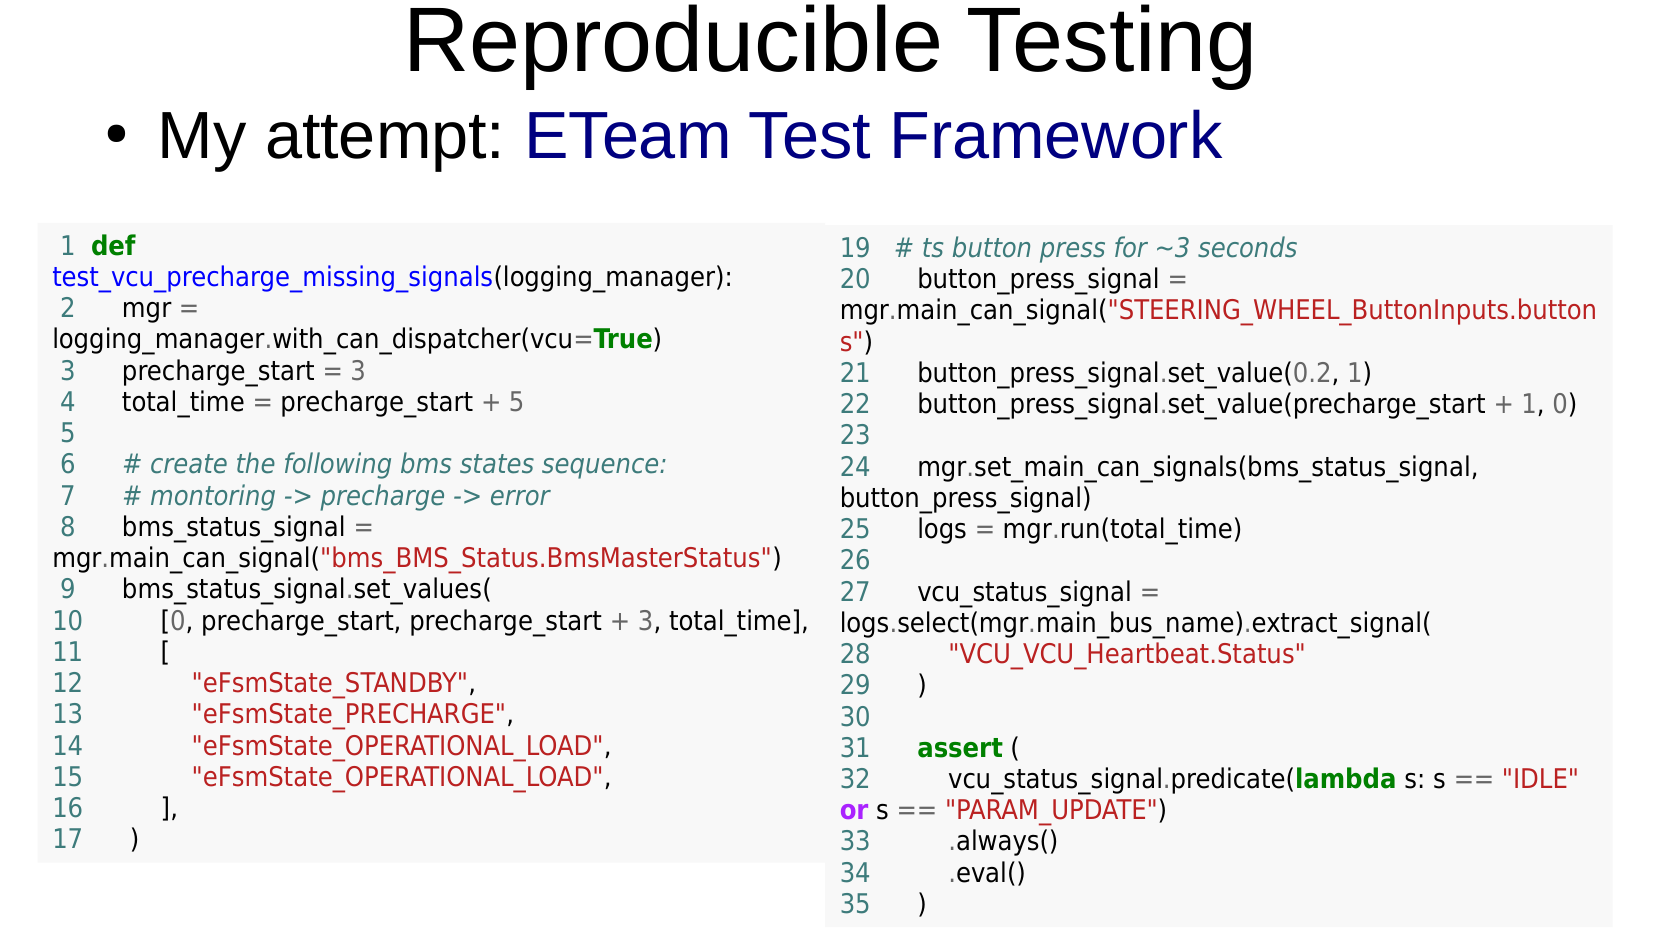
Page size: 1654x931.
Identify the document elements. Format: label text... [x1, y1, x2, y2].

list My attempt: ETeam Test Framework [86, 98, 1576, 225]
title Reproducible Testing [86, 0, 1576, 98]
text_box 19 # ts button press for ~3 seconds 20 button_press_signal = mgr.main_can_signal("STEERING_WHEEL_ButtonInputs.buttons") 21 button_press_signal.set_value(0.2, 1) 22 button_press_signal.set_value(precharge_start + 1, 0) 23 24 mgr.set_main_can_signals(bms_status_signal, button_press_signal) 25 logs = mgr.run(total_time) 26 27 vcu_status_signal = logs.select(mgr.main_bus_name).extract_signal( 28 "VCU_VCU_Heartbeat.Status" 29 ) 30 31 assert ( 32 vcu_status_signal.predicate(lambda s: s == "IDLE" or s == "PARAM_UPDATE") 33 .always() 34 .eval() 35 ) [825, 225, 1613, 928]
text_box 1 def test_vcu_precharge_missing_signals(logging_manager): 2 mgr = logging_manager.with_can_dispatcher(vcu=True) 3 precharge_start = 3 4 total_time = precharge_start + 5 5 6 # create the following bms states sequence: 7 # montoring -> precharge -> error 8 bms_status_signal = mgr.main_can_signal("bms_BMS_Status.BmsMasterStatus") 9 bms_status_signal.set_values( 10 [0, precharge_start, precharge_start + 3, total_time], 11 [ 12 "eFsmState_STANDBY", 13 "eFsmState_PRECHARGE", 14 "eFsmState_OPERATIONAL_LOAD", 15 "eFsmState_OPERATIONAL_LOAD", 16 ], 17 ) [37, 222, 826, 863]
